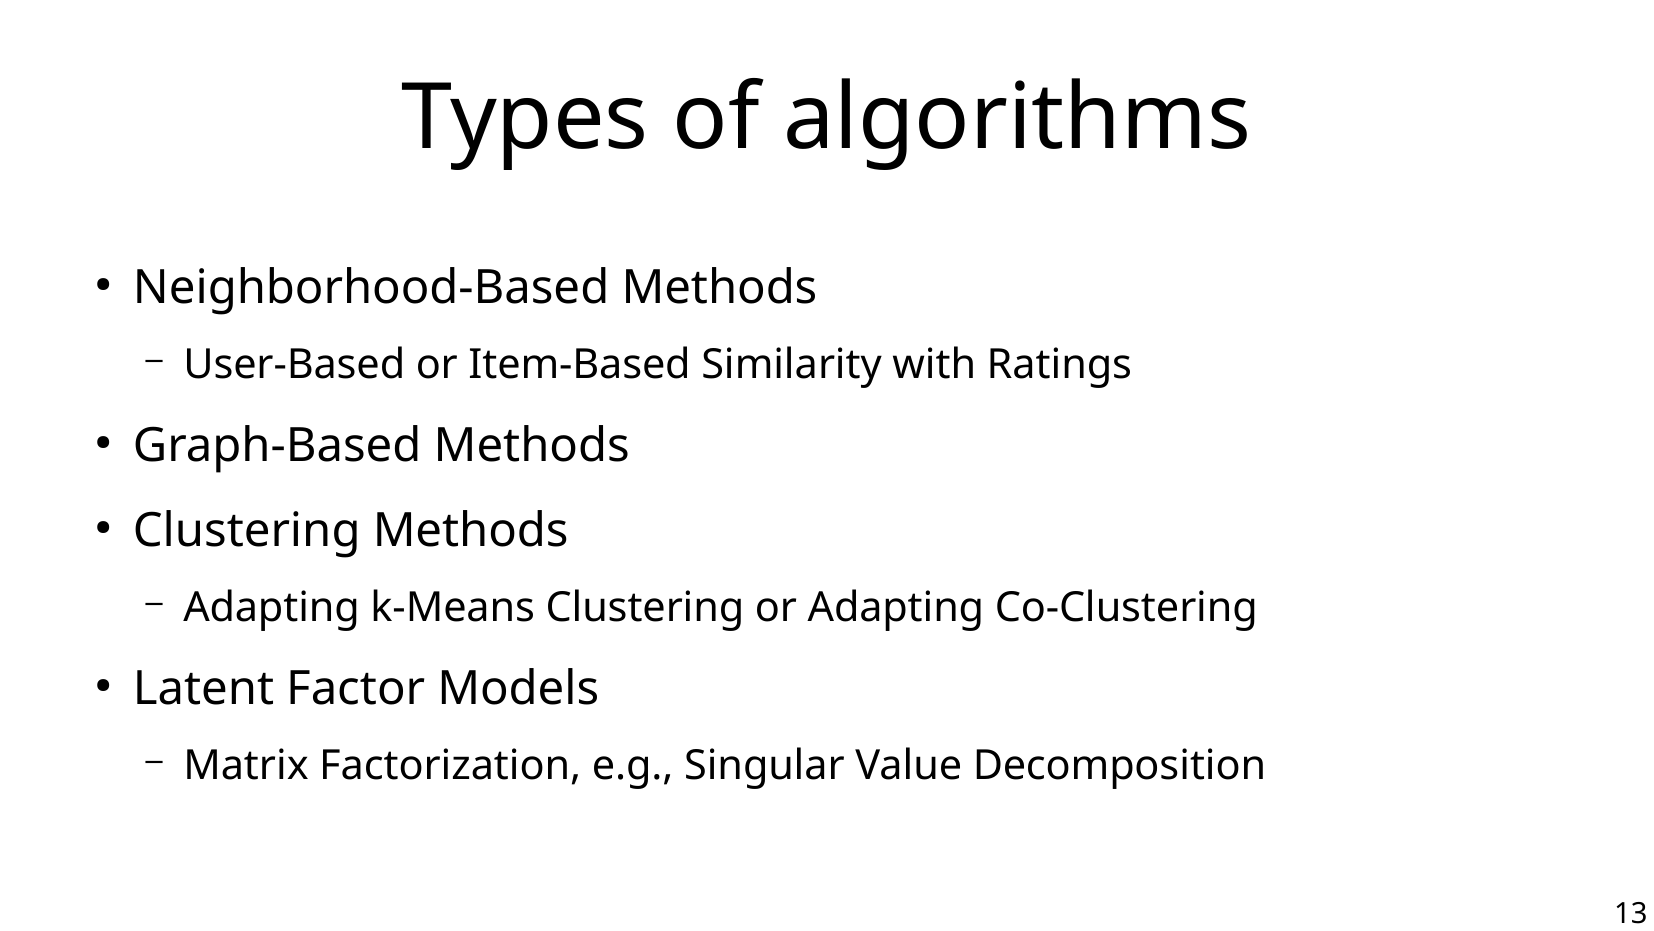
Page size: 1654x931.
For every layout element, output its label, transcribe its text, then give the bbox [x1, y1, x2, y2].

title Types of algorithms [82, 1, 1571, 226]
list Neighborhood-Based Methods User-Based or Item-Based Similarity with Ratings Graph-Based Methods Clustering Methods Adapting k-Means Clustering or Adapting Co-Clustering Latent Factor Models Matrix Factorization, e.g., Singular Value Decomposition [82, 253, 1571, 793]
